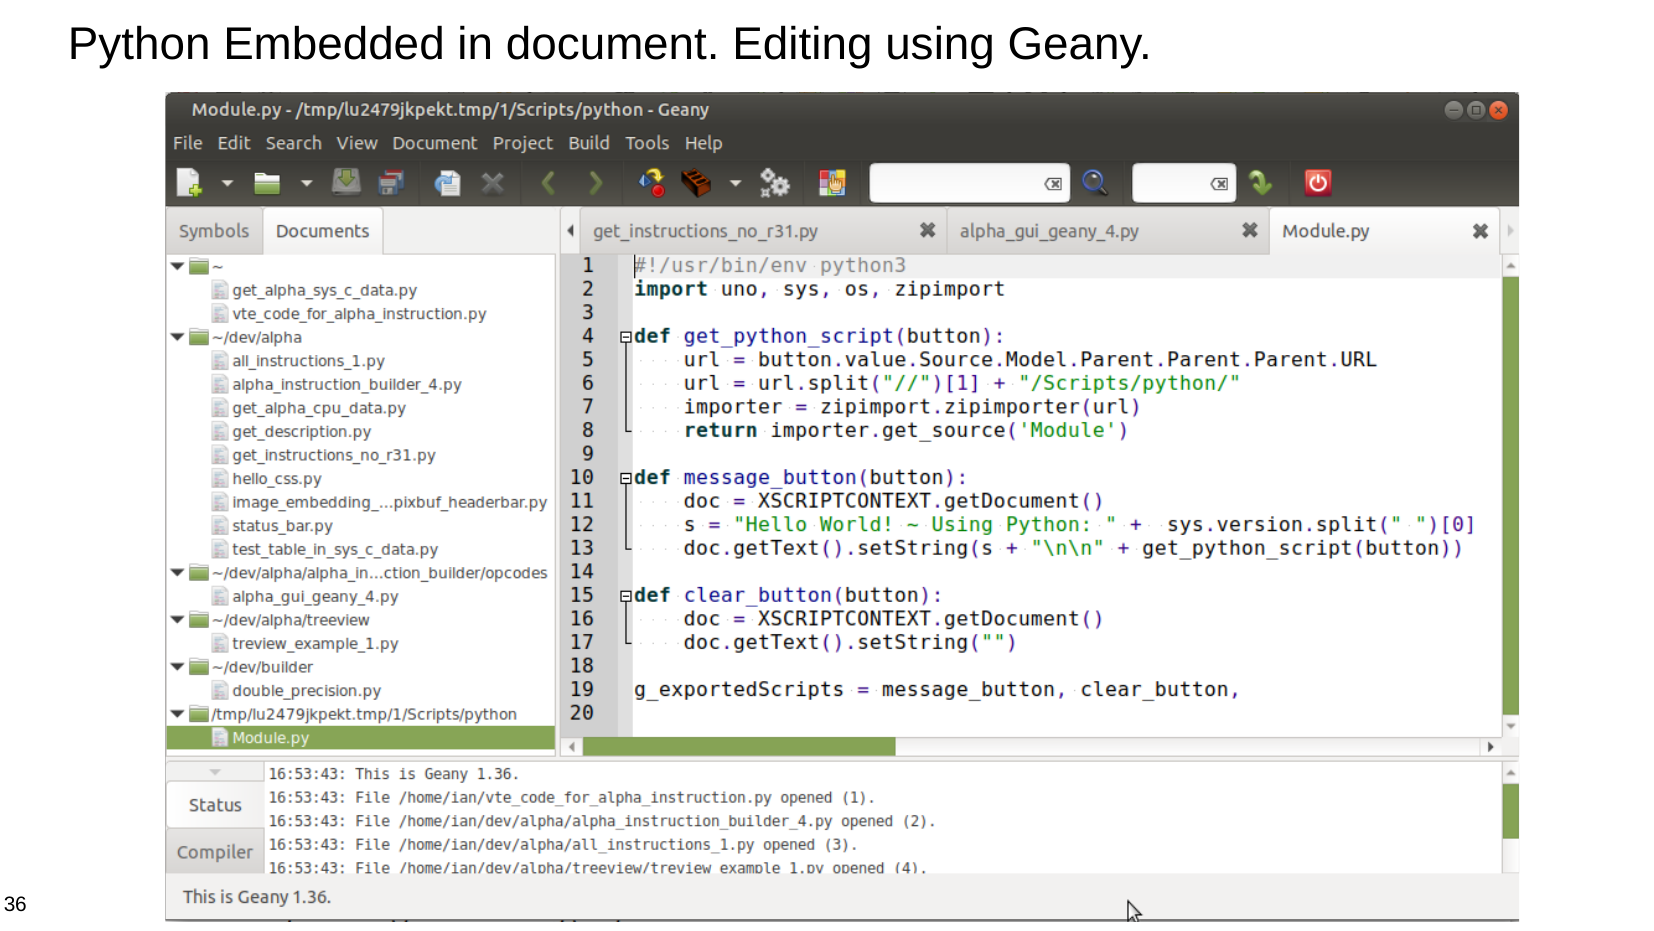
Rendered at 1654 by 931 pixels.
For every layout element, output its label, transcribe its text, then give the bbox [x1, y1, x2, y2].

subtitle Python Embedded in document. Editing using Geany. [67, 17, 1557, 172]
picture [165, 92, 1520, 922]
text_box <number> [0, 885, 113, 924]
